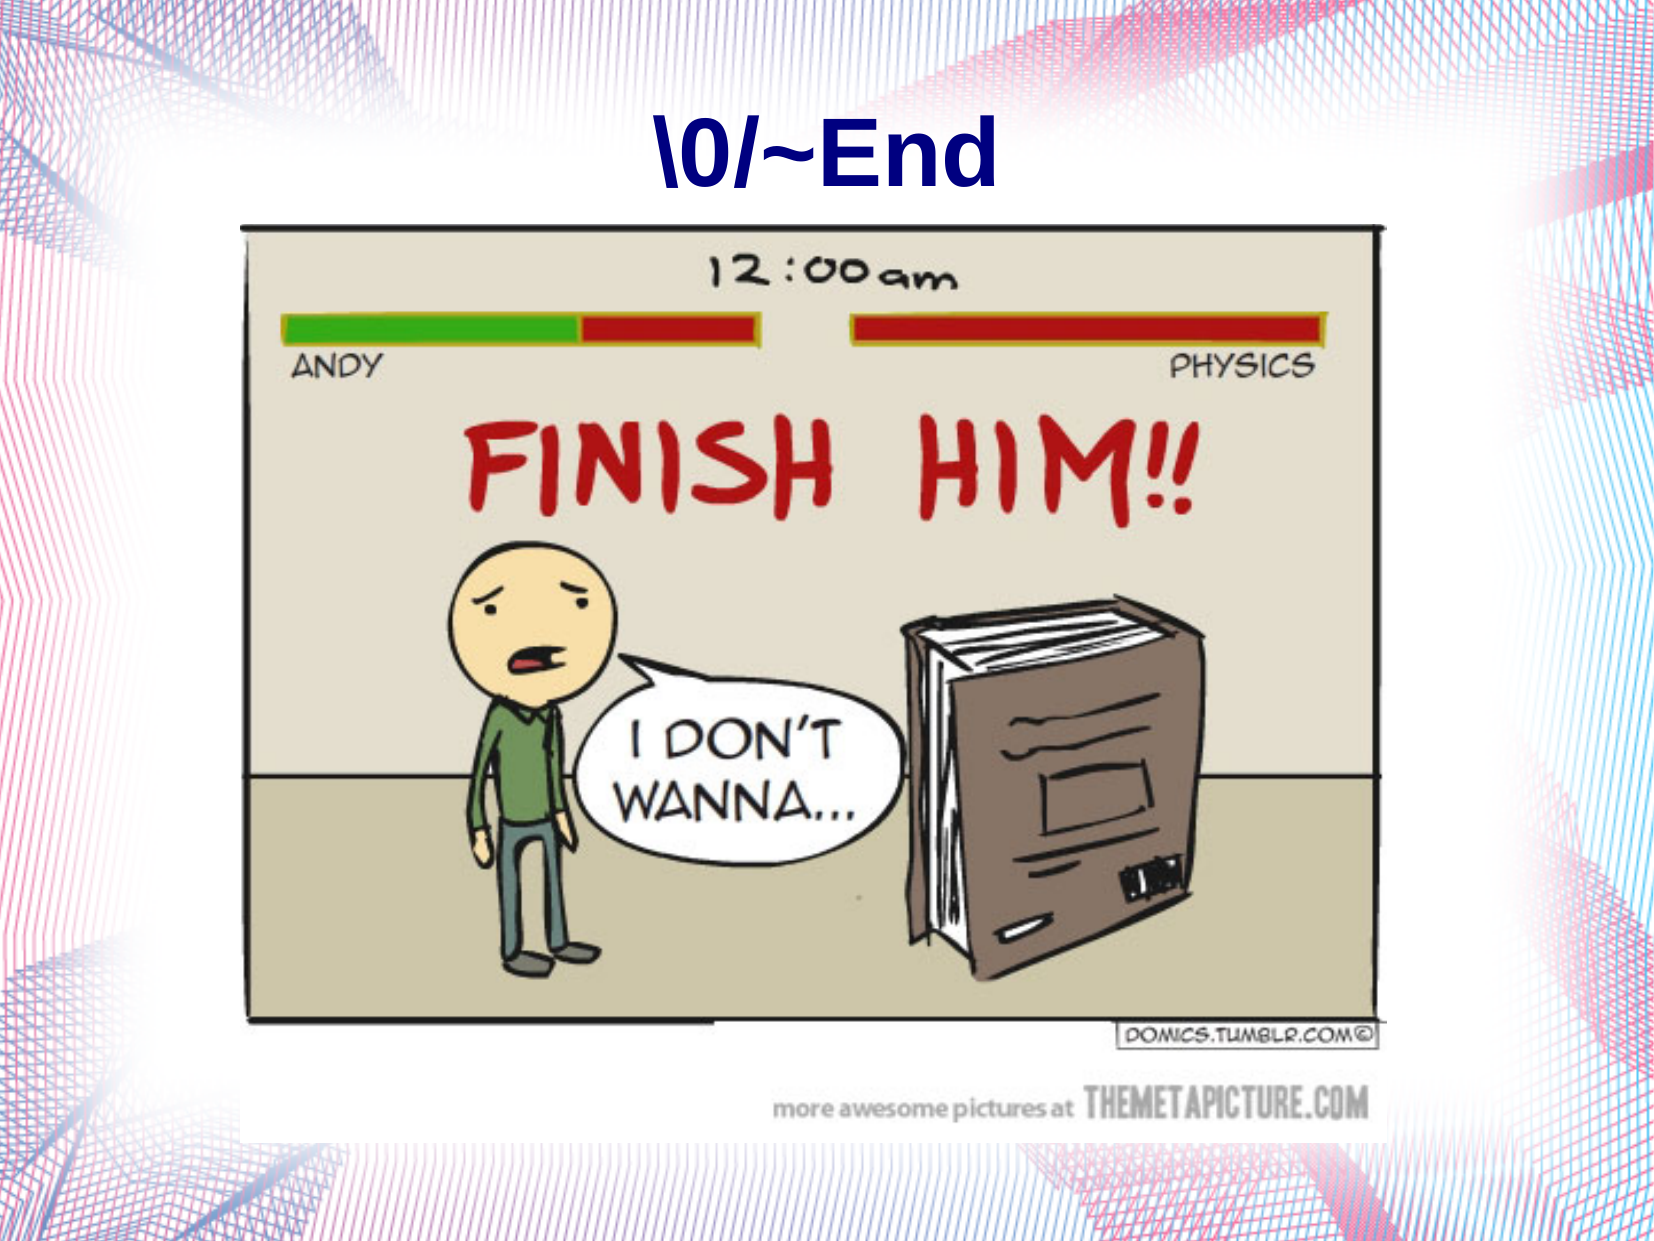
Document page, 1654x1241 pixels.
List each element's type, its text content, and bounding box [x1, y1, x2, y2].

title \0/~End [82, 49, 1571, 257]
picture [0, 0, 1654, 1241]
